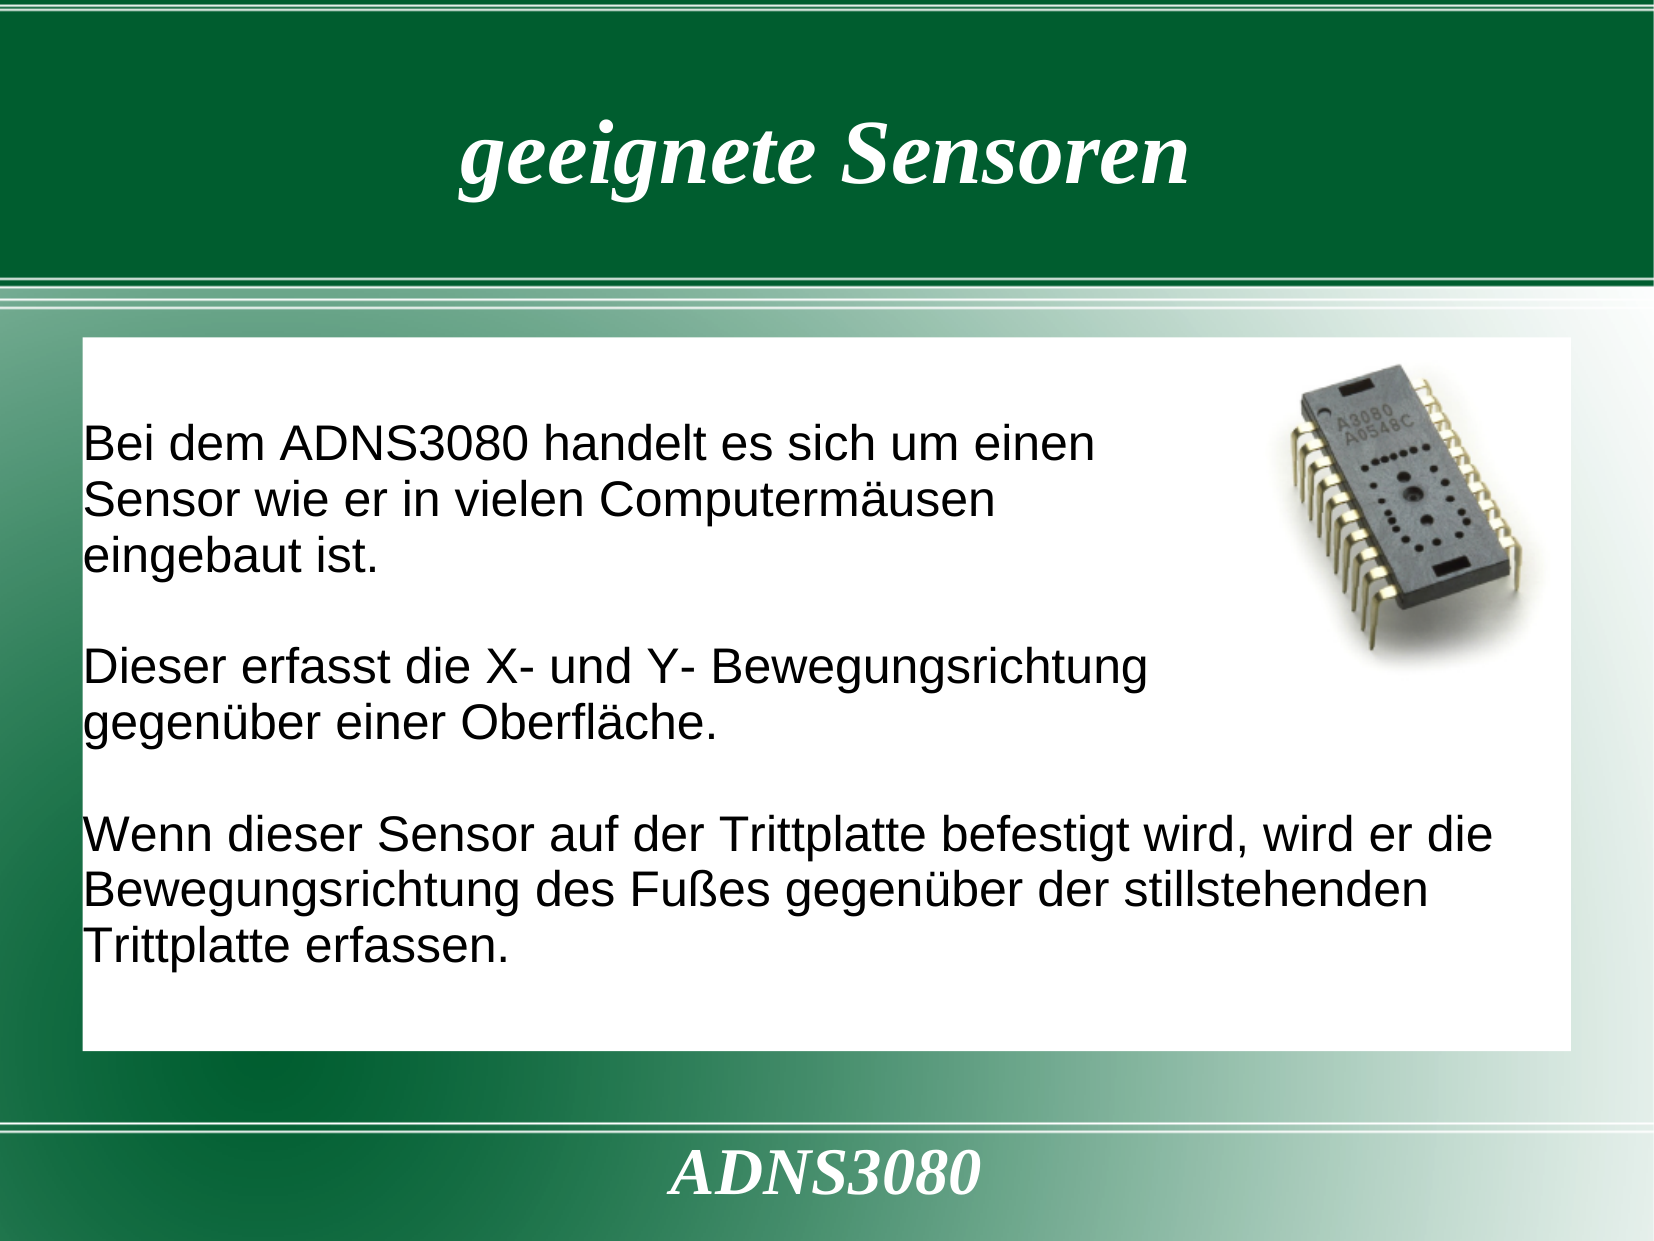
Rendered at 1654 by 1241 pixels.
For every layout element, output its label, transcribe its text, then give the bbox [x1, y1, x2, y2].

subtitle Bei dem ADNS3080 handelt es sich um einen Sensor wie er in vielen Computermäusen eingebaut ist. Dieser erfasst die X- und Y- Bewegungsrichtung gegenüber einer Oberfläche. Wenn dieser Sensor auf der Trittplatte befestigt wird, wird er die Bewegungsrichtung des Fußes gegenüber der stillstehenden Trittplatte erfassen. [82, 337, 1571, 1052]
title ADNS3080 [11, 1068, 1642, 1241]
title geeignete Sensoren [82, 49, 1571, 257]
picture [0, 0, 1654, 1241]
